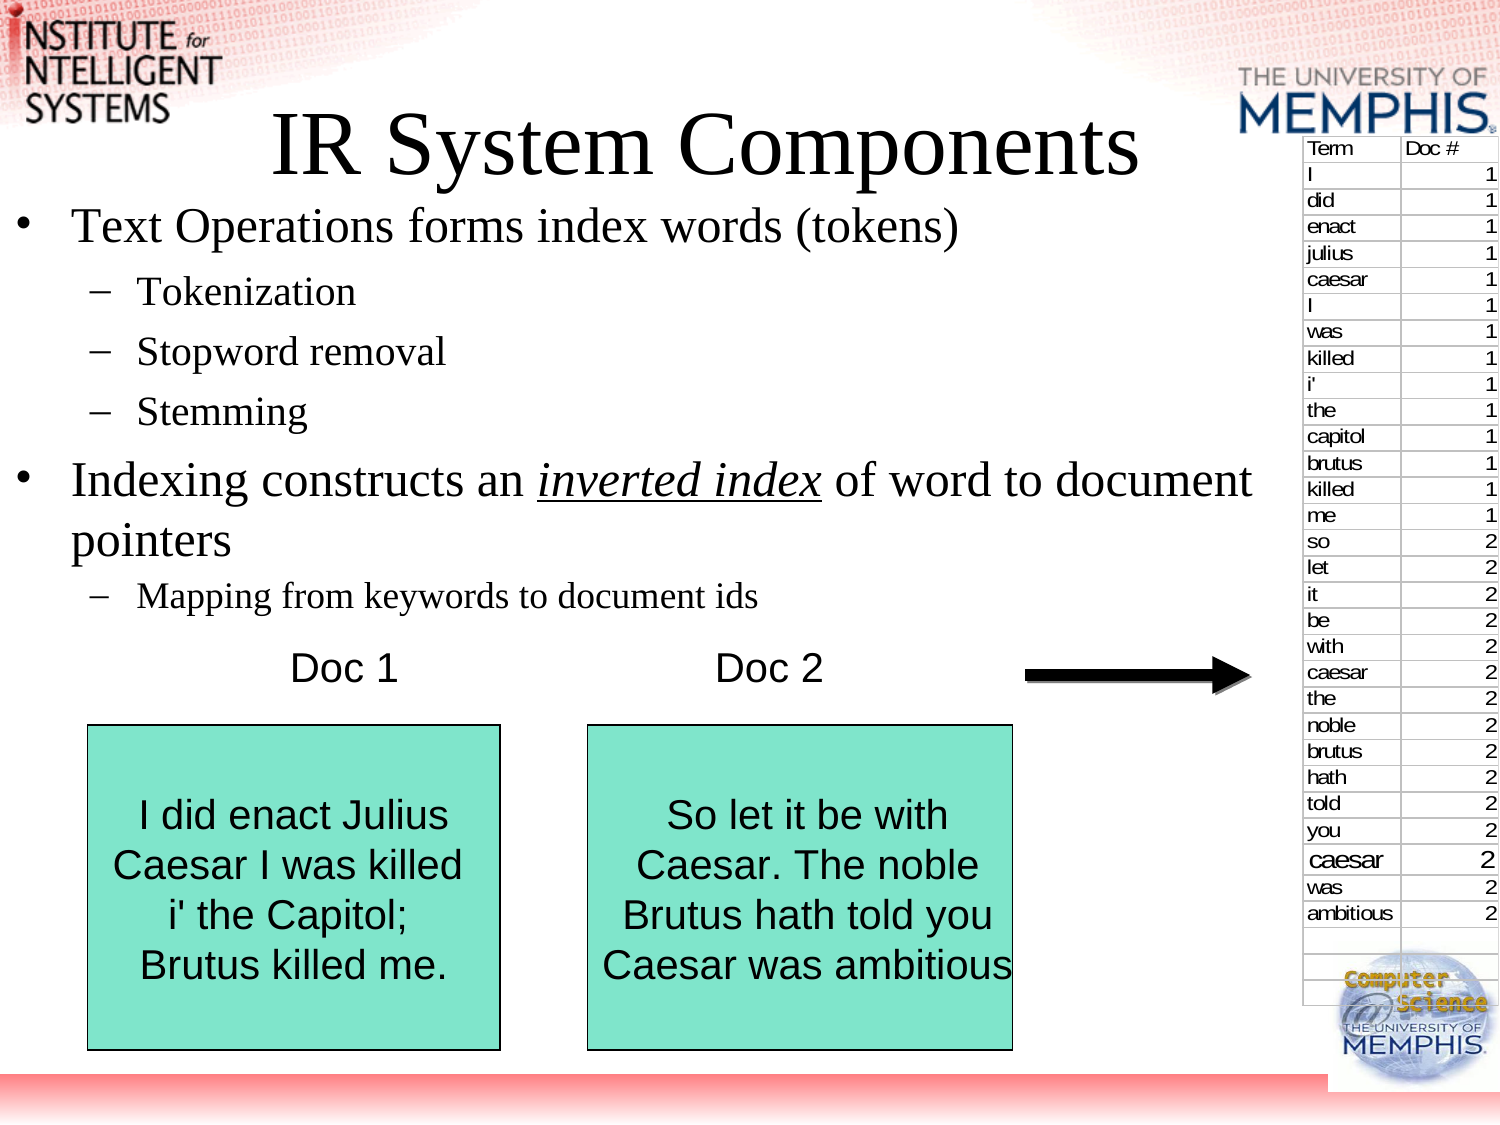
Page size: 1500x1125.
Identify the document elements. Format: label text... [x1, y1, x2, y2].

text_box So let it be with Caesar. The noble Brutus hath told you Caesar was ambitious [587, 724, 1013, 1050]
picture [1012, 0, 1500, 135]
picture [0, 0, 501, 132]
text_box I did enact Julius Caesar I was killed i' the Capitol; Brutus killed me. [87, 724, 500, 1050]
text_box Doc 2 [700, 632, 839, 699]
picture [1328, 1008, 1500, 1092]
list Text Operations forms index words (tokens) Tokenization Stopword removal Stemming Indexing constructs an inverted index of word to document pointers Mapping from keywords to document ids [0, 185, 1300, 955]
text_box Doc 1 [275, 632, 415, 699]
title IR System Components [37, 74, 1375, 201]
chart [1302, 135, 1500, 1008]
